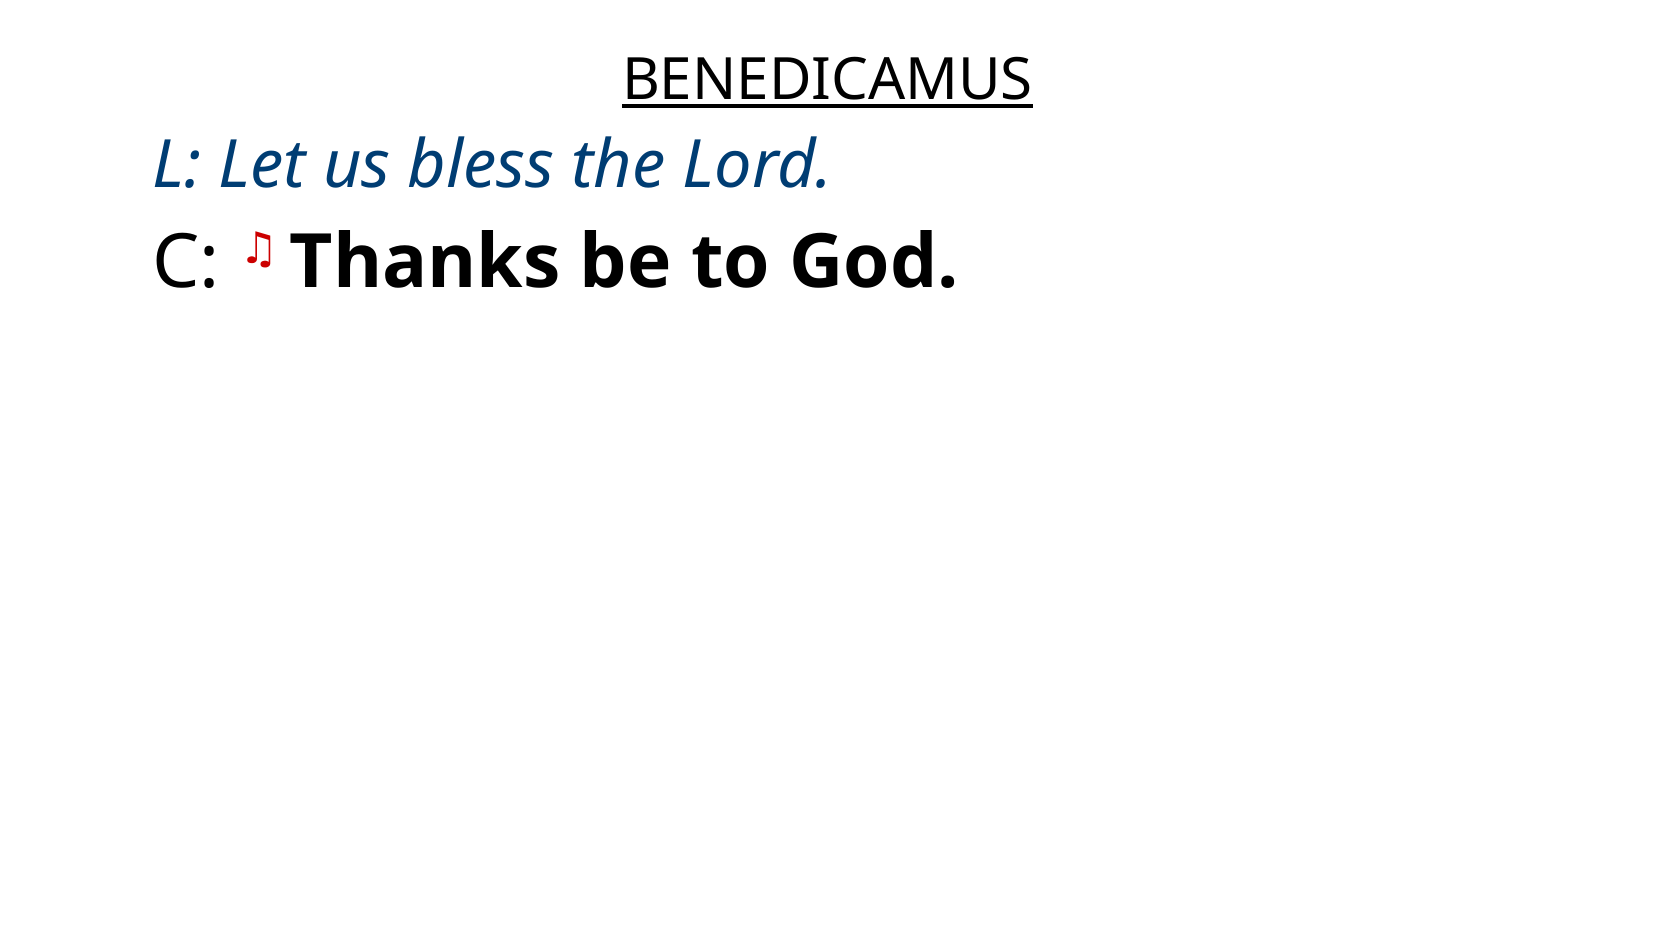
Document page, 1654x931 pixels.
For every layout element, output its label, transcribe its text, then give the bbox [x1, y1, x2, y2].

text_box BENEDICAMUS L: Let us bless the Lord. C: ♫ Thanks be to God. [137, 30, 1518, 349]
